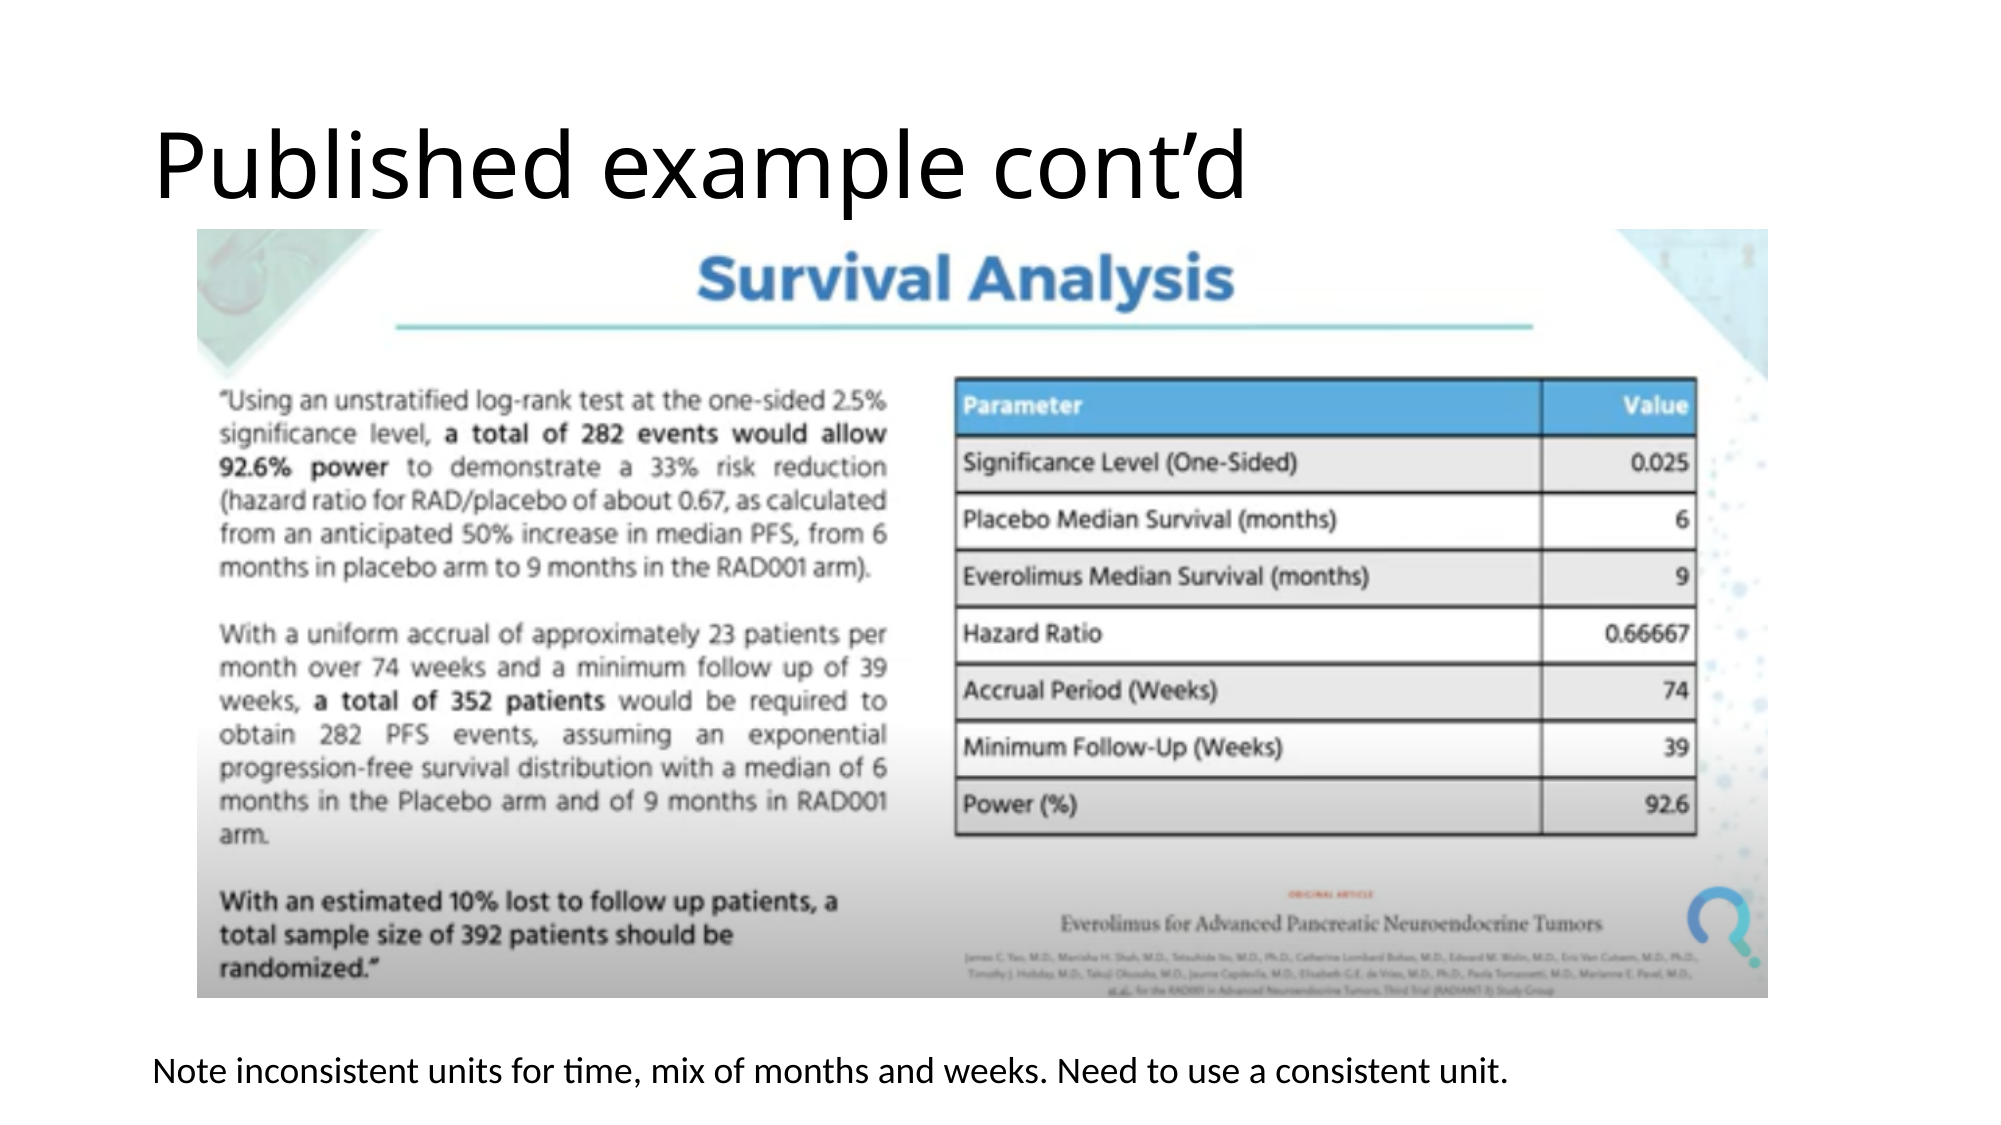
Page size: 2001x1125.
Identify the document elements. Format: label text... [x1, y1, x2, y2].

picture [197, 229, 1768, 998]
title Published example cont’d [137, 59, 1863, 278]
text_box Note inconsistent units for time, mix of months and weeks. Need to use a consistent unit. [137, 1038, 1678, 1100]
